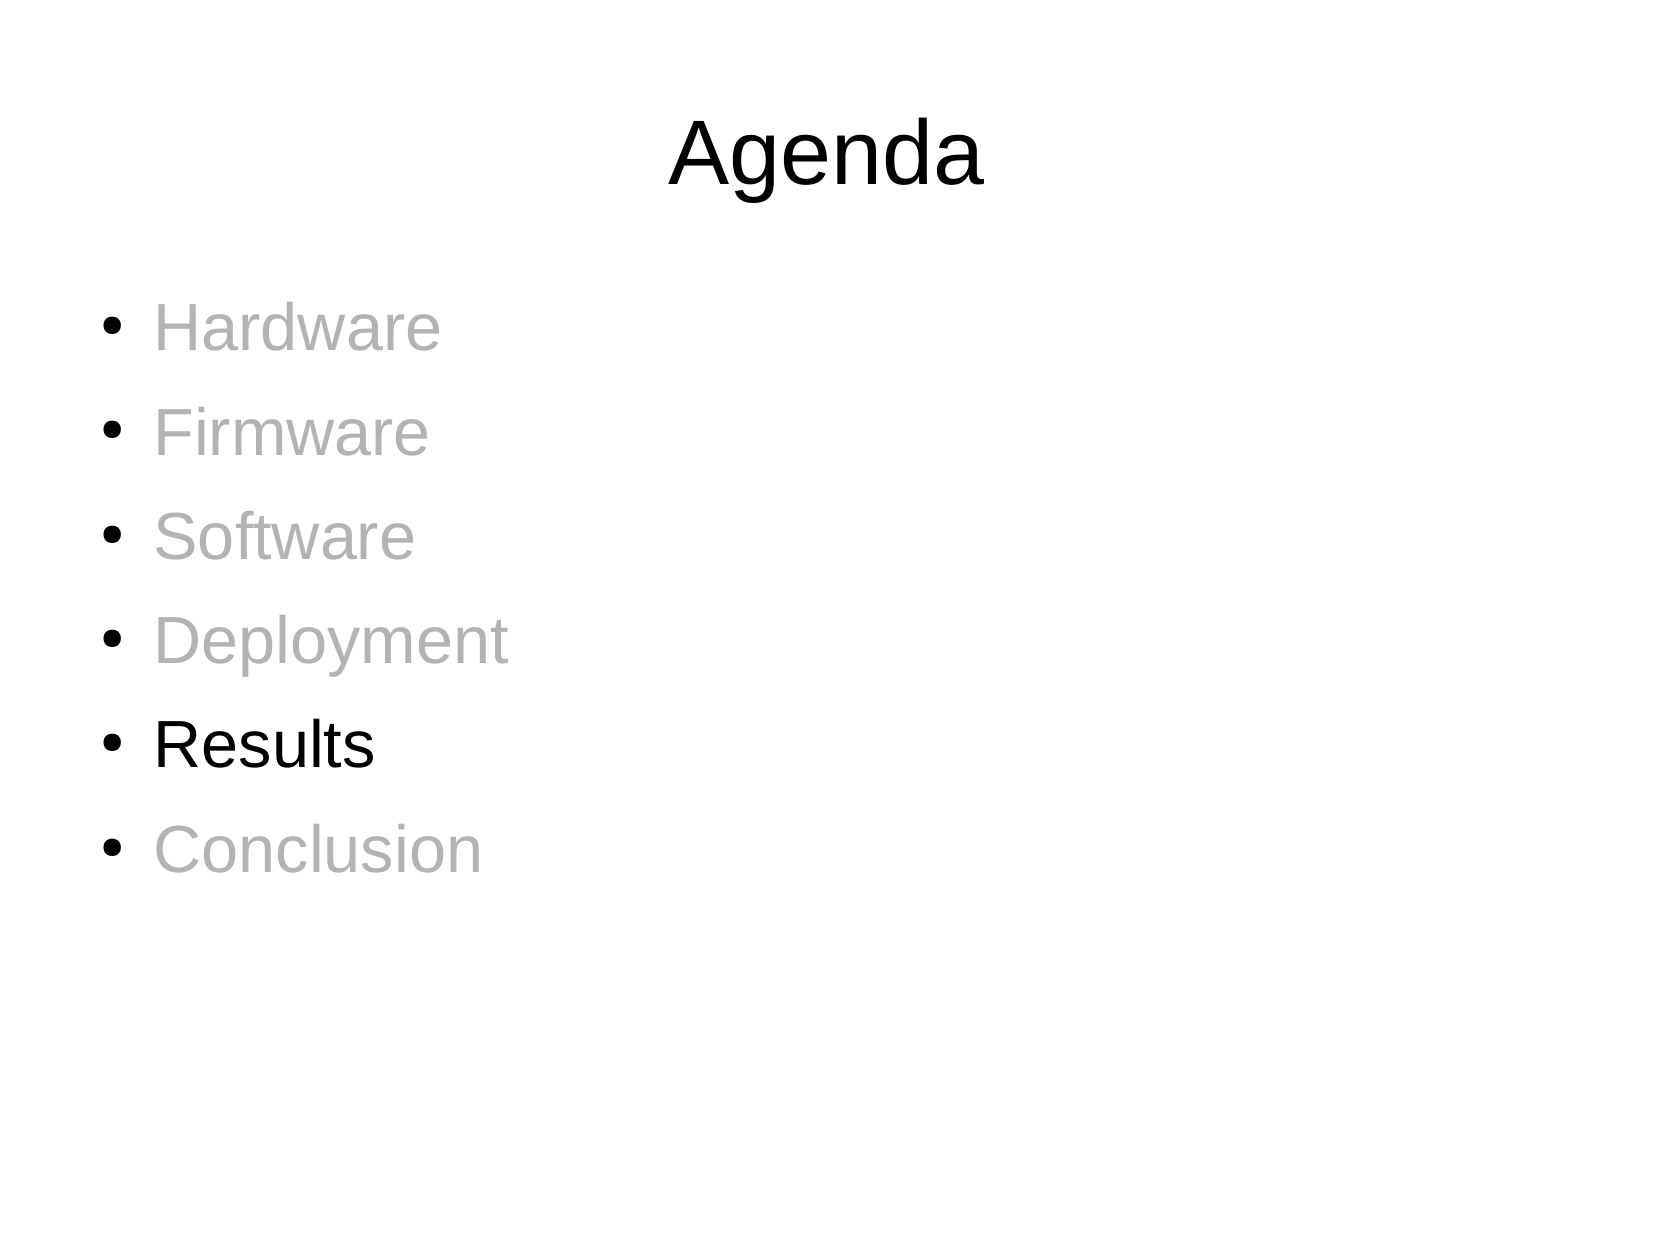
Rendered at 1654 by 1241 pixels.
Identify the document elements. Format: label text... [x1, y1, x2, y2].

title Agenda [82, 49, 1571, 257]
list Hardware Firmware Software Deployment Results Conclusion [82, 290, 1571, 1109]
